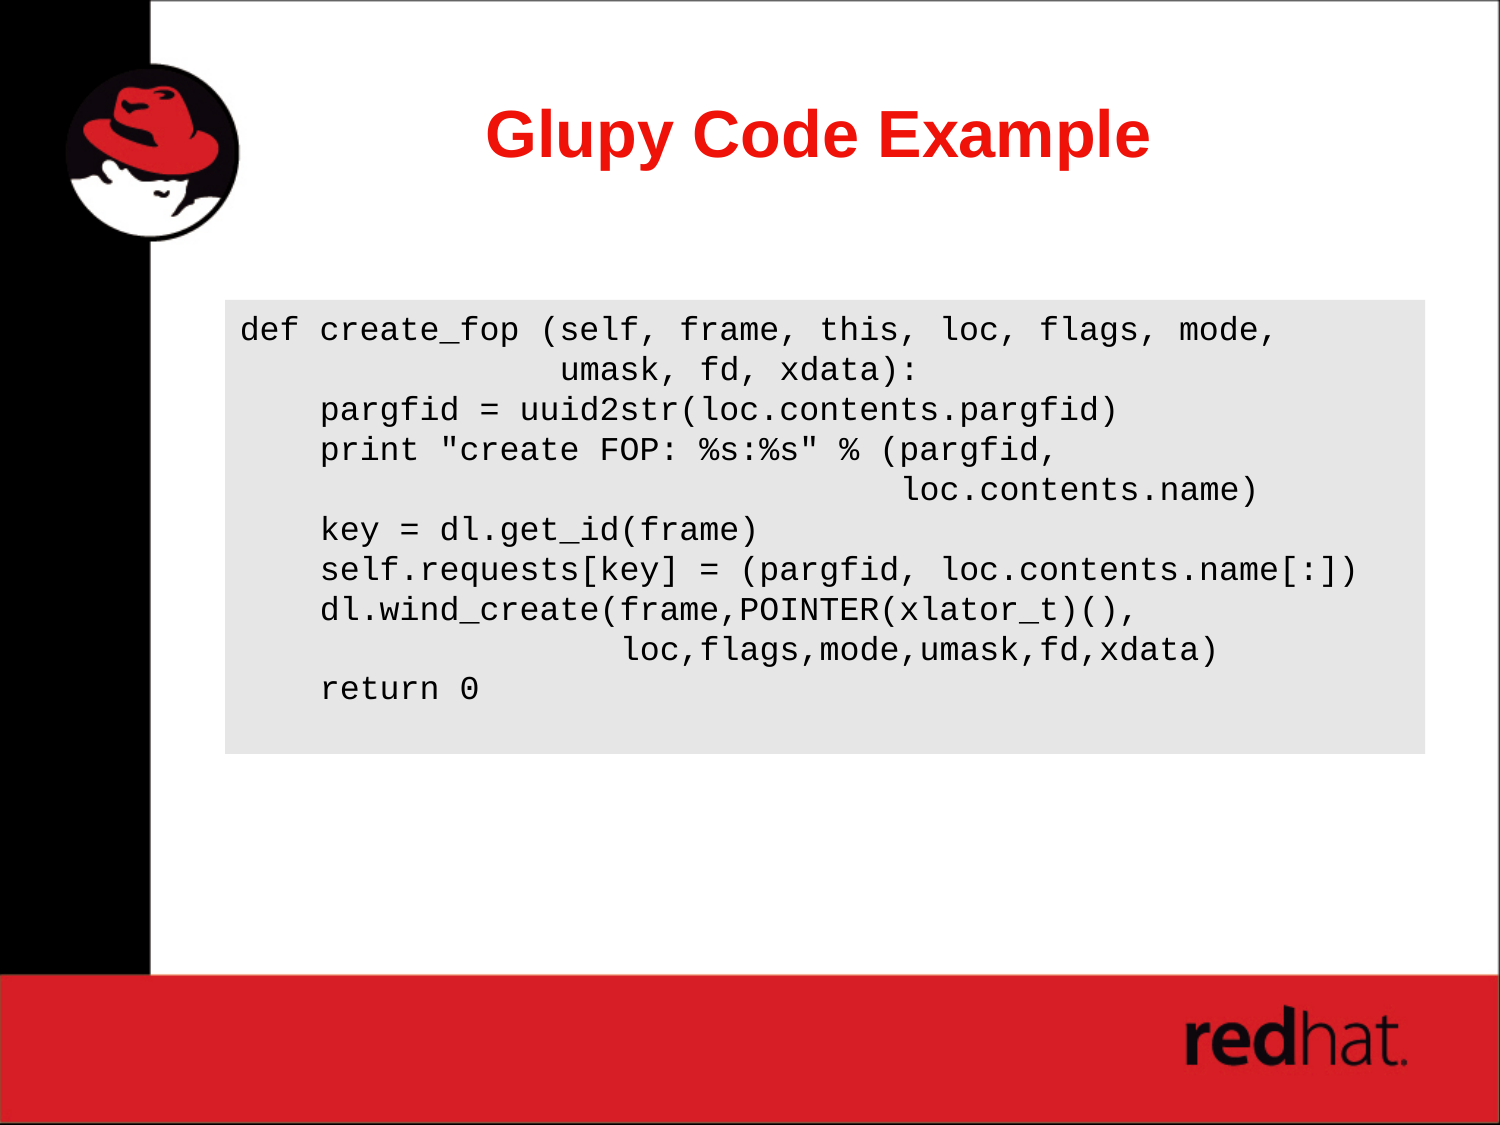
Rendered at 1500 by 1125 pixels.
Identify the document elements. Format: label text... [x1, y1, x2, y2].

title Glupy Code Example [249, 62, 1388, 201]
picture [0, 0, 1500, 1125]
text_box def create_fop (self, frame, this, loc, flags, mode, umask, fd, xdata): pargfid = uuid2str(loc.contents.pargfid) print "create FOP: %s:%s" % (pargfid, loc.contents.name) key = dl.get_id(frame) self.requests[key] = (pargfid, loc.contents.name[:]) dl.wind_create(frame,POINTER(xlator_t)(), loc,flags,mode,umask,fd,xdata) return 0 [225, 299, 1426, 754]
